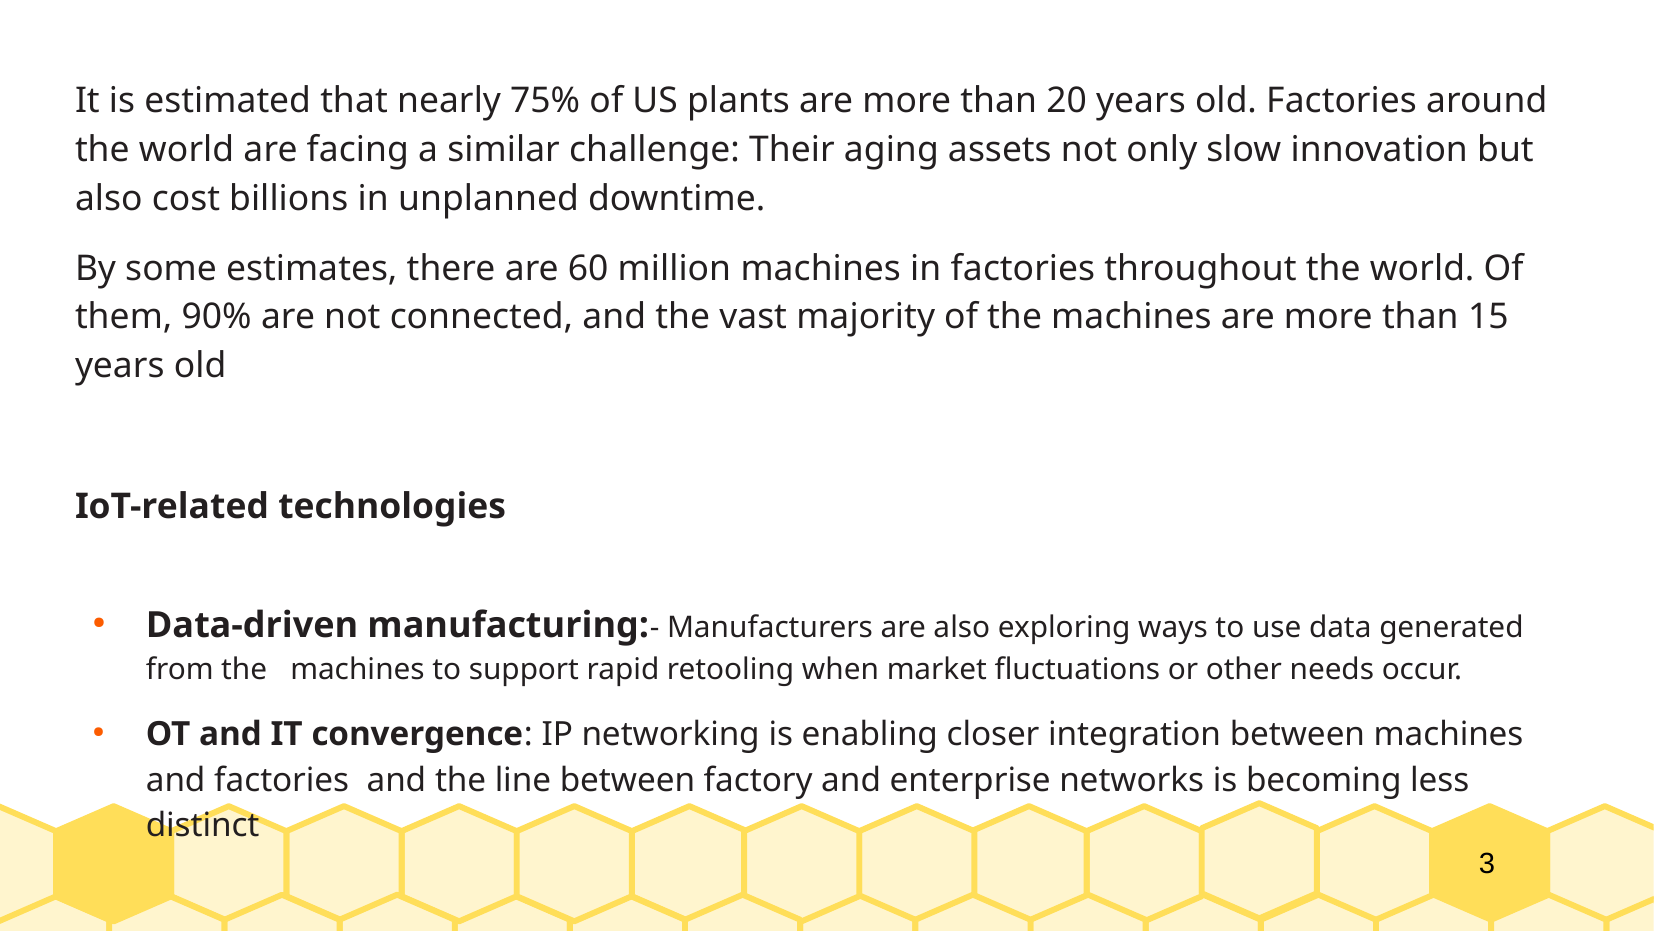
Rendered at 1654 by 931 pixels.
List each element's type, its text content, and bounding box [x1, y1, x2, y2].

list It is estimated that nearly 75% of US plants are more than 20 years old. Factories around the world are facing a similar challenge: Their aging assets not only slow innovation but also cost billions in unplanned downtime. By some estimates, there are 60 million machines in factories throughout the world. Of them, 90% are not connected, and the vast majority of the machines are more than 15 years old IoT-related technologies Data-driven manufacturing:- Manufacturers are also exploring ways to use data generated from the machines to support rapid retooling when market fluctuations or other needs occur. OT and IT convergence: IP networking is enabling closer integration between machines and factories and the line between factory and enterprise networks is becoming less distinct [75, 75, 1564, 863]
